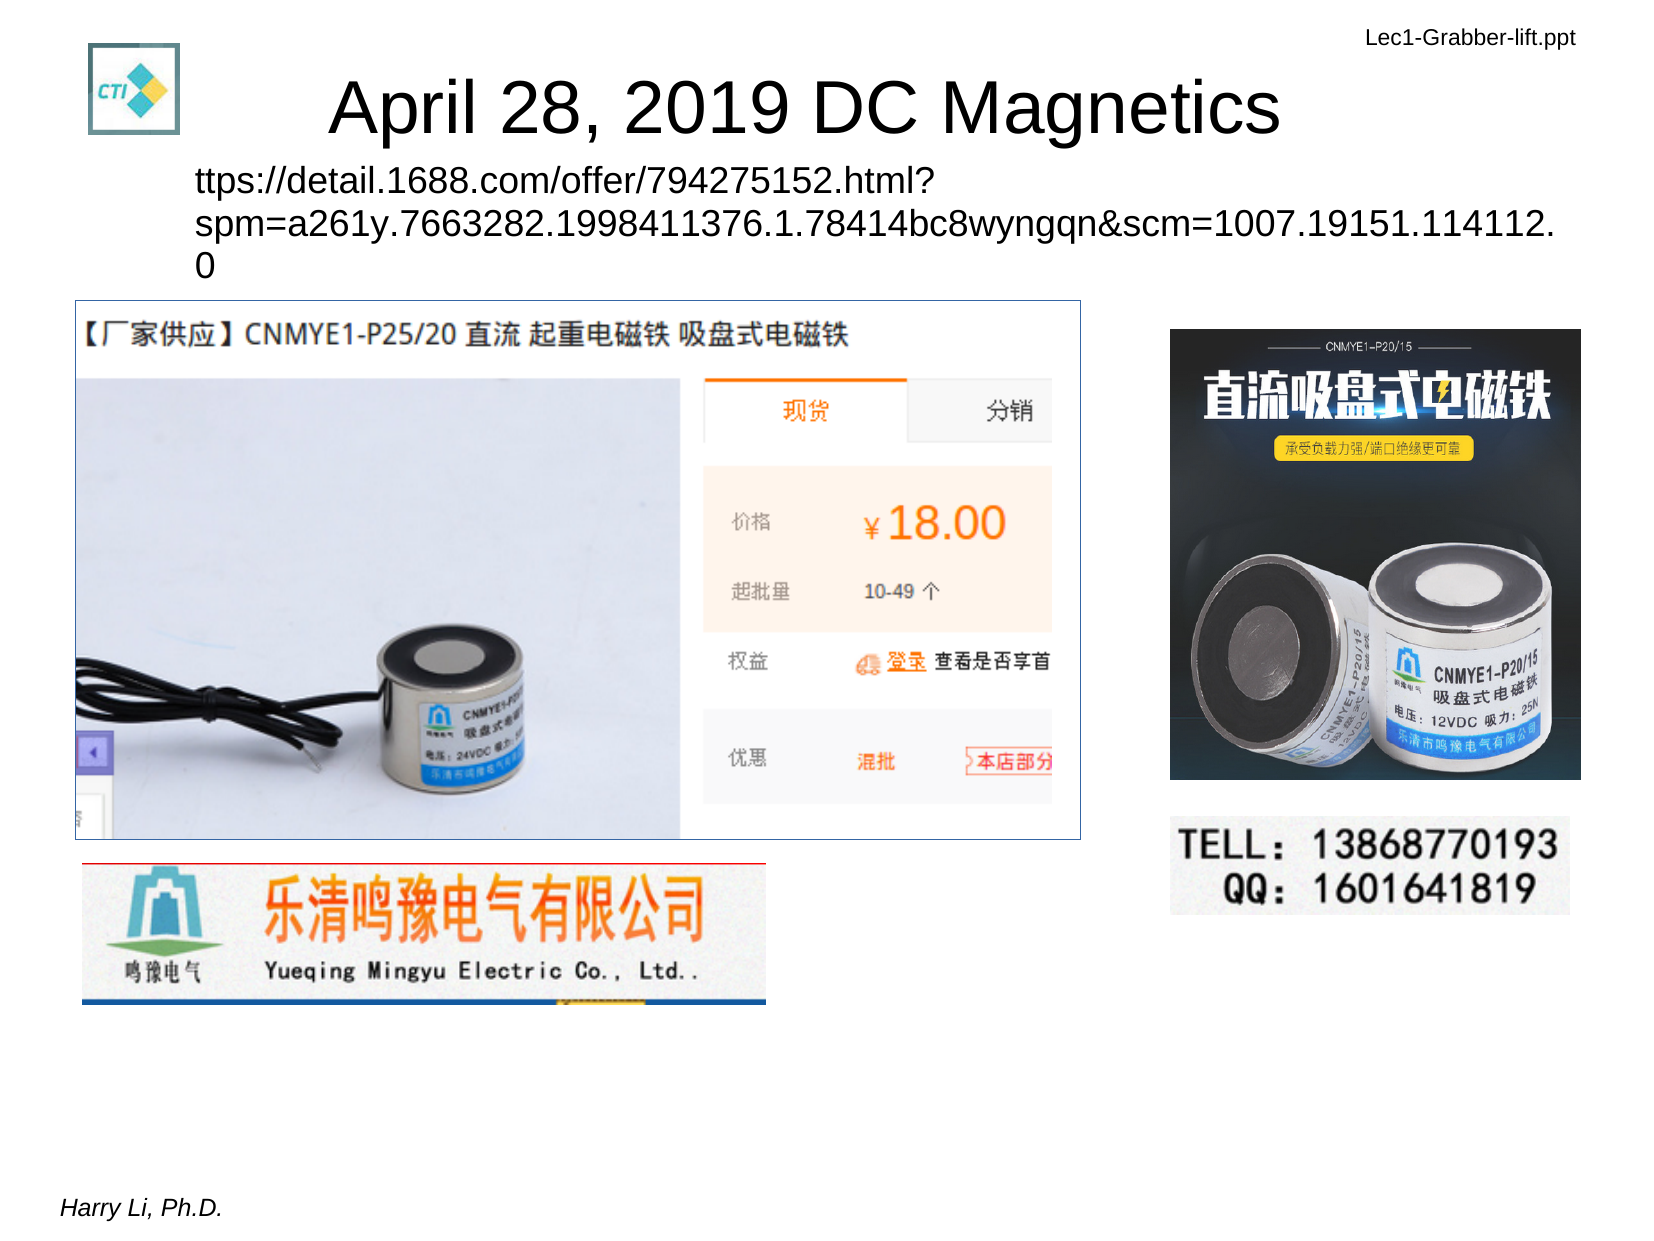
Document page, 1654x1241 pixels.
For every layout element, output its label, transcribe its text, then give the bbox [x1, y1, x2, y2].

text_box Harry Li, Ph.D. [45, 1185, 451, 1229]
picture [76, 309, 1052, 839]
text_box Lec1-Grabber-lift.ppt [1291, 12, 1651, 64]
picture [1170, 816, 1570, 916]
picture [1170, 329, 1581, 781]
picture [82, 863, 766, 1006]
title April 28, 2019 DC Magnetics [82, 2, 1571, 210]
picture [88, 43, 180, 135]
text_box ttps://detail.1688.com/offer/794275152.html?spm=a261y.7663282.1998411376.1.78414bc8wyngqn&scm=1007.19151.114112.0 [180, 152, 1589, 256]
